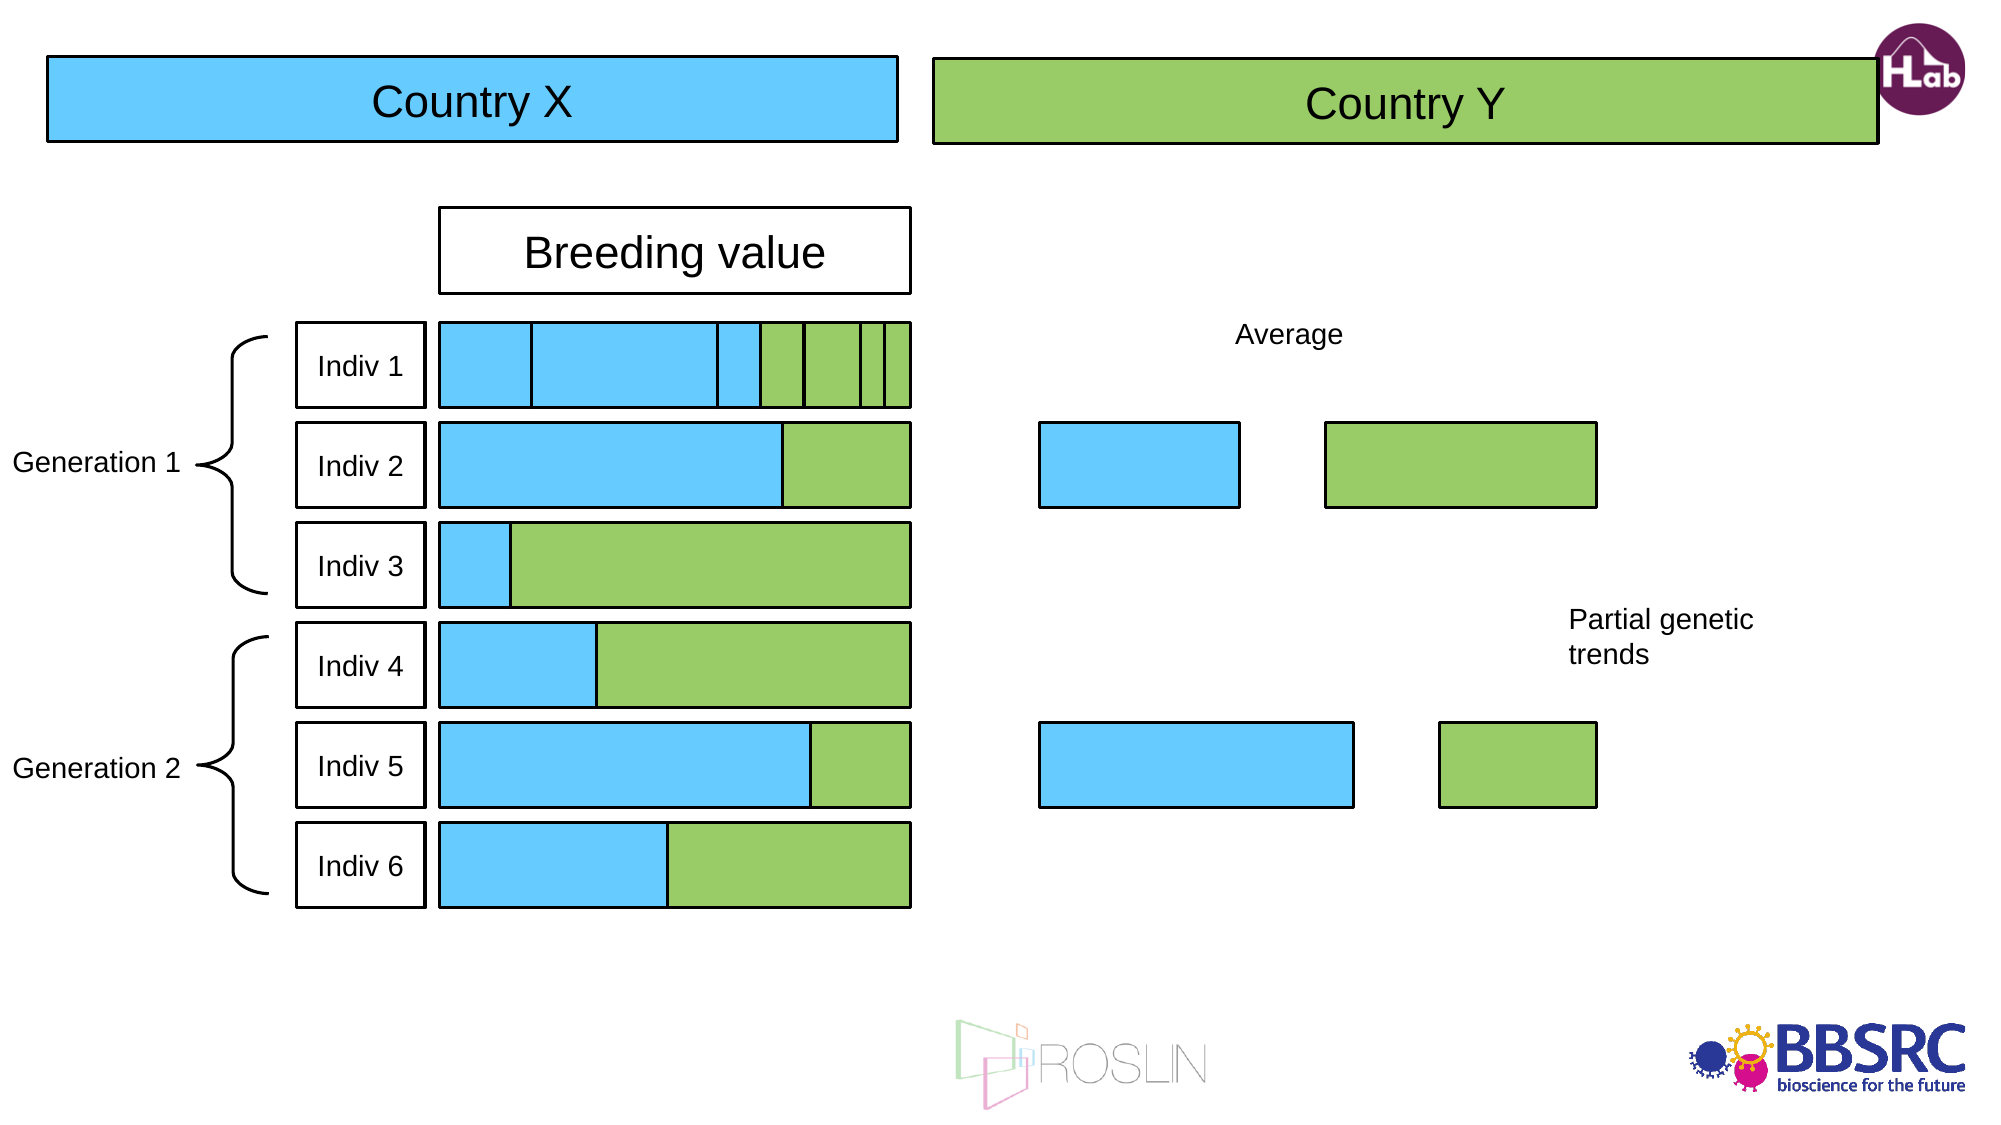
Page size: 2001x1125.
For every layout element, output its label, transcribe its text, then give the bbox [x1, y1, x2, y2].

text_box [439, 822, 911, 908]
text_box [439, 722, 911, 808]
text_box Generation 2 [0, 741, 241, 800]
picture [1687, 1020, 1966, 1098]
text_box Average [1153, 307, 1426, 406]
text_box Generation 1 [0, 436, 241, 494]
text_box [439, 622, 911, 708]
text_box Partial genetic trends [1553, 593, 1825, 691]
text_box [1039, 422, 1240, 508]
picture [1872, 21, 1966, 116]
text_box Indiv 1 [296, 322, 425, 408]
text_box [439, 422, 911, 508]
text_box Indiv 5 [296, 722, 425, 808]
text_box Country Y [933, 58, 1878, 144]
text_box Indiv 6 [296, 822, 425, 908]
text_box Indiv 3 [296, 522, 425, 608]
text_box [439, 322, 911, 408]
text_box [439, 522, 911, 608]
text_box Indiv 4 [296, 622, 425, 708]
text_box Breeding value [439, 207, 911, 294]
text_box [1325, 422, 1597, 508]
picture [948, 985, 1219, 1125]
text_box [1439, 722, 1597, 808]
text_box Indiv 2 [296, 422, 425, 508]
text_box Country X [47, 56, 898, 142]
text_box [1039, 722, 1354, 808]
